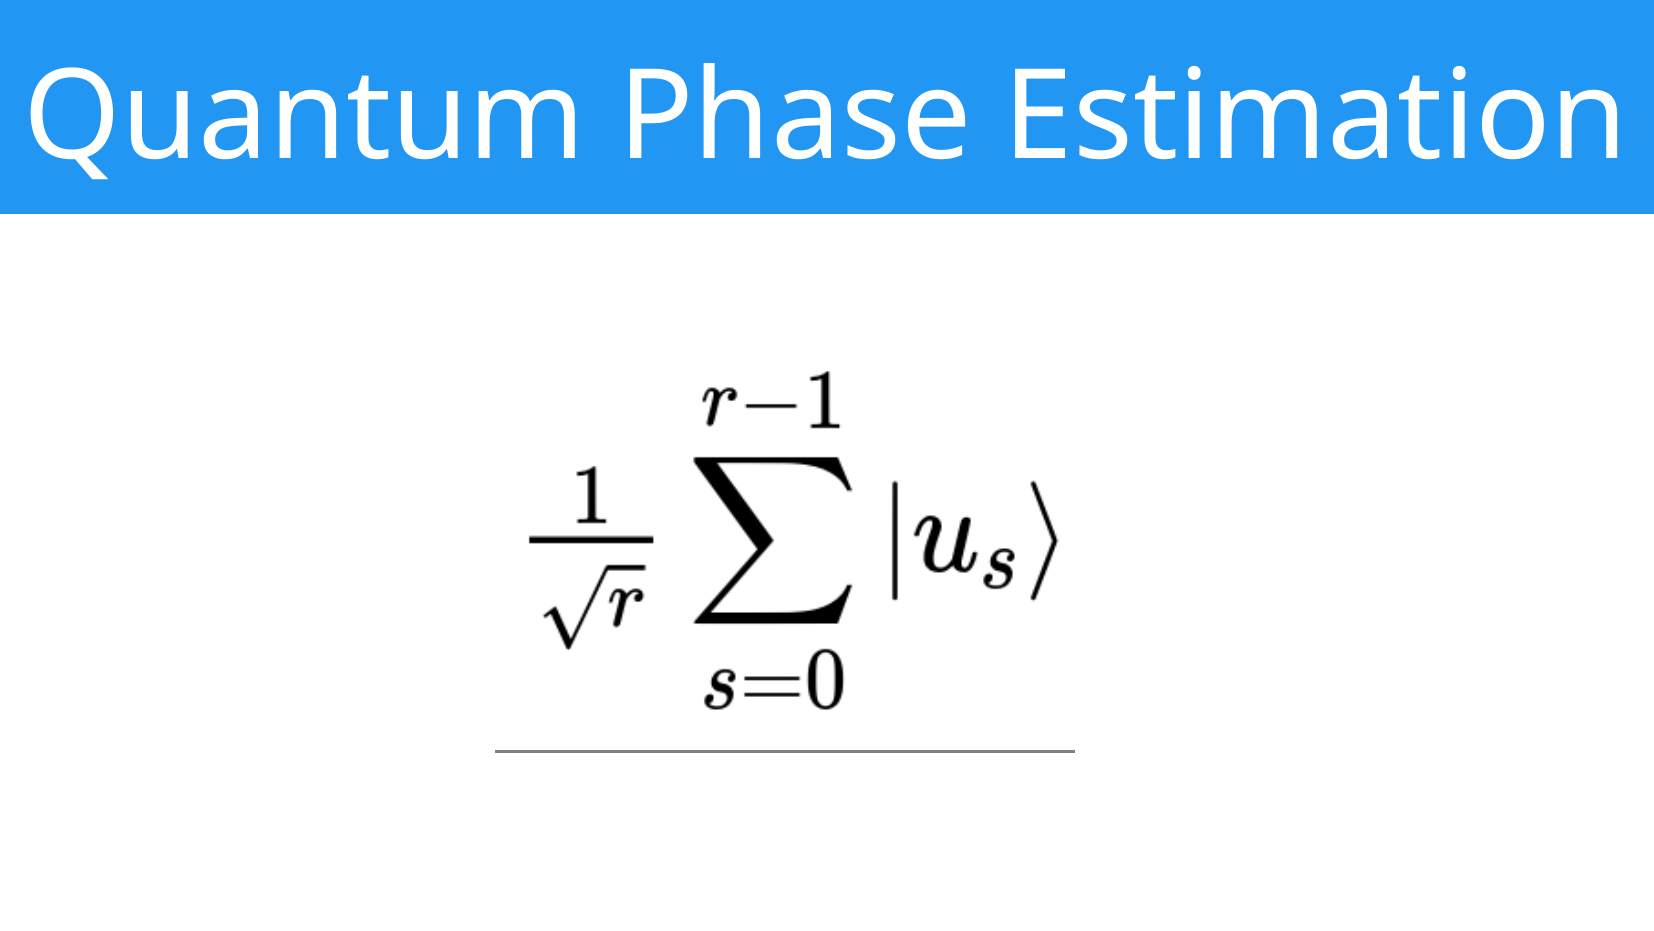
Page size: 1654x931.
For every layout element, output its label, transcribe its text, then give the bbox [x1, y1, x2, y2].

title Quantum Phase Estimation [0, 0, 1654, 236]
picture [495, 359, 1075, 751]
